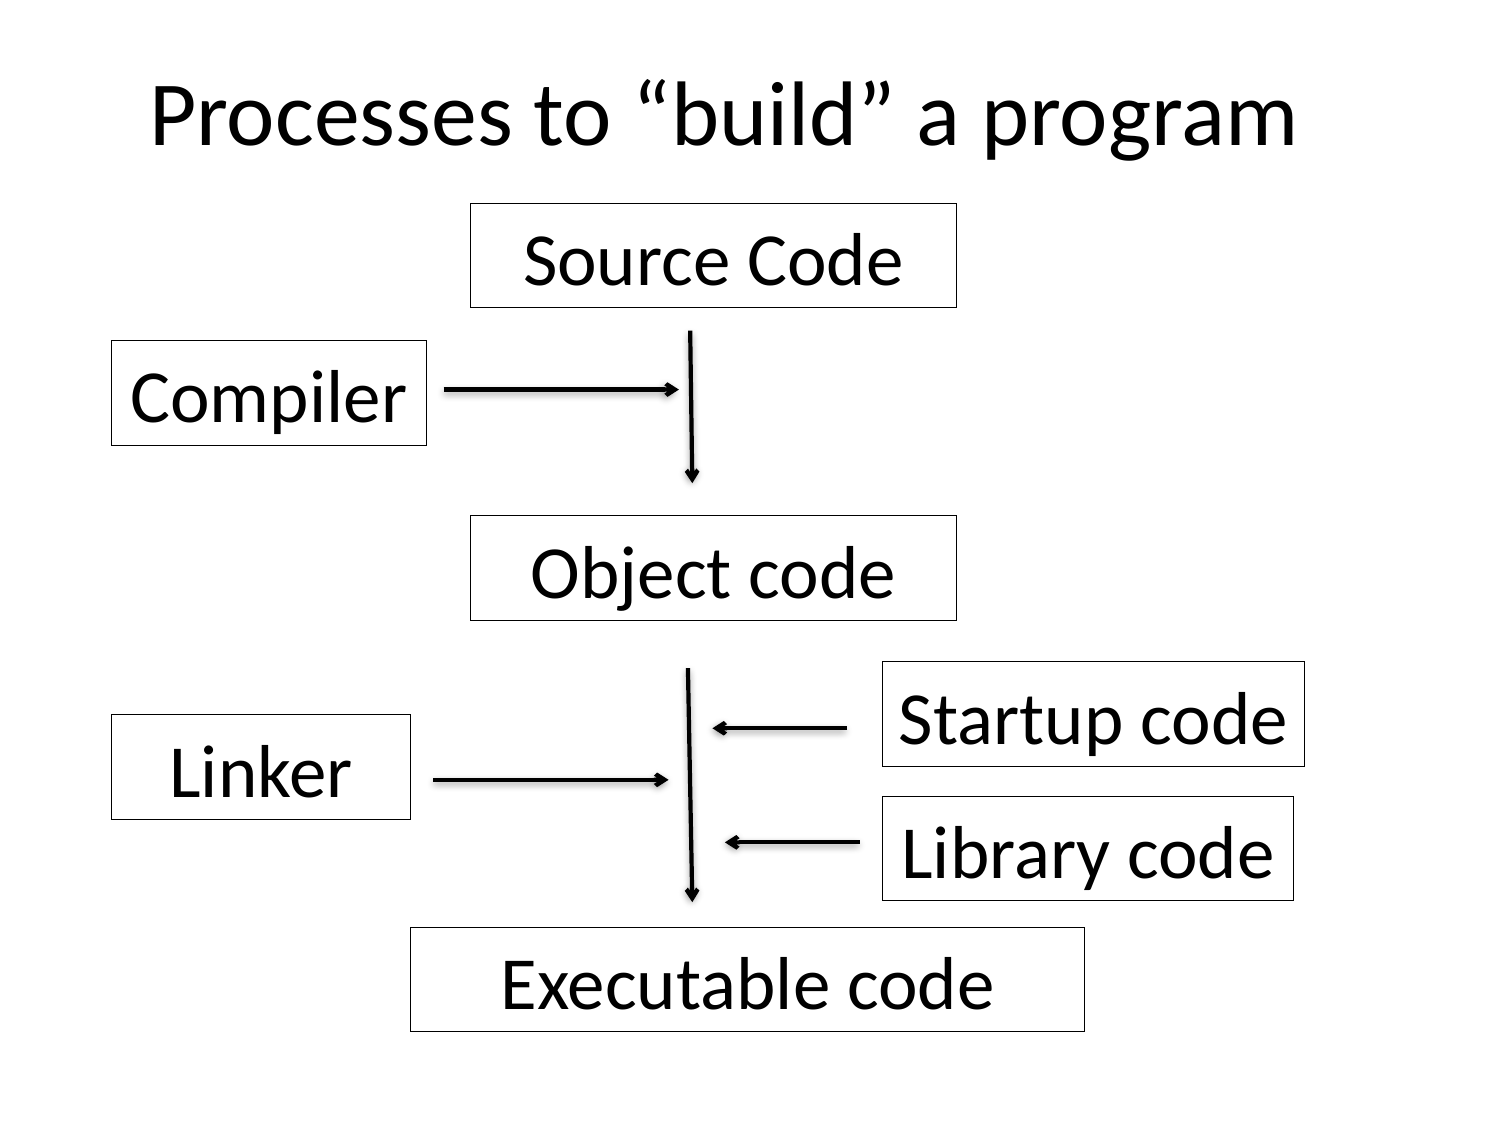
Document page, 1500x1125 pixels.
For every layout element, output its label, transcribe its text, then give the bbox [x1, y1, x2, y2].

text_box Linker [111, 714, 411, 820]
text_box Executable code [410, 927, 1085, 1032]
text_box Compiler [111, 340, 427, 446]
text_box Startup code [882, 661, 1305, 767]
text_box Source Code [470, 203, 957, 308]
text_box Object code [470, 515, 957, 621]
text_box [735, 542, 766, 613]
text_box Library code [882, 796, 1294, 901]
title Processes to “build” a program [49, 14, 1400, 203]
